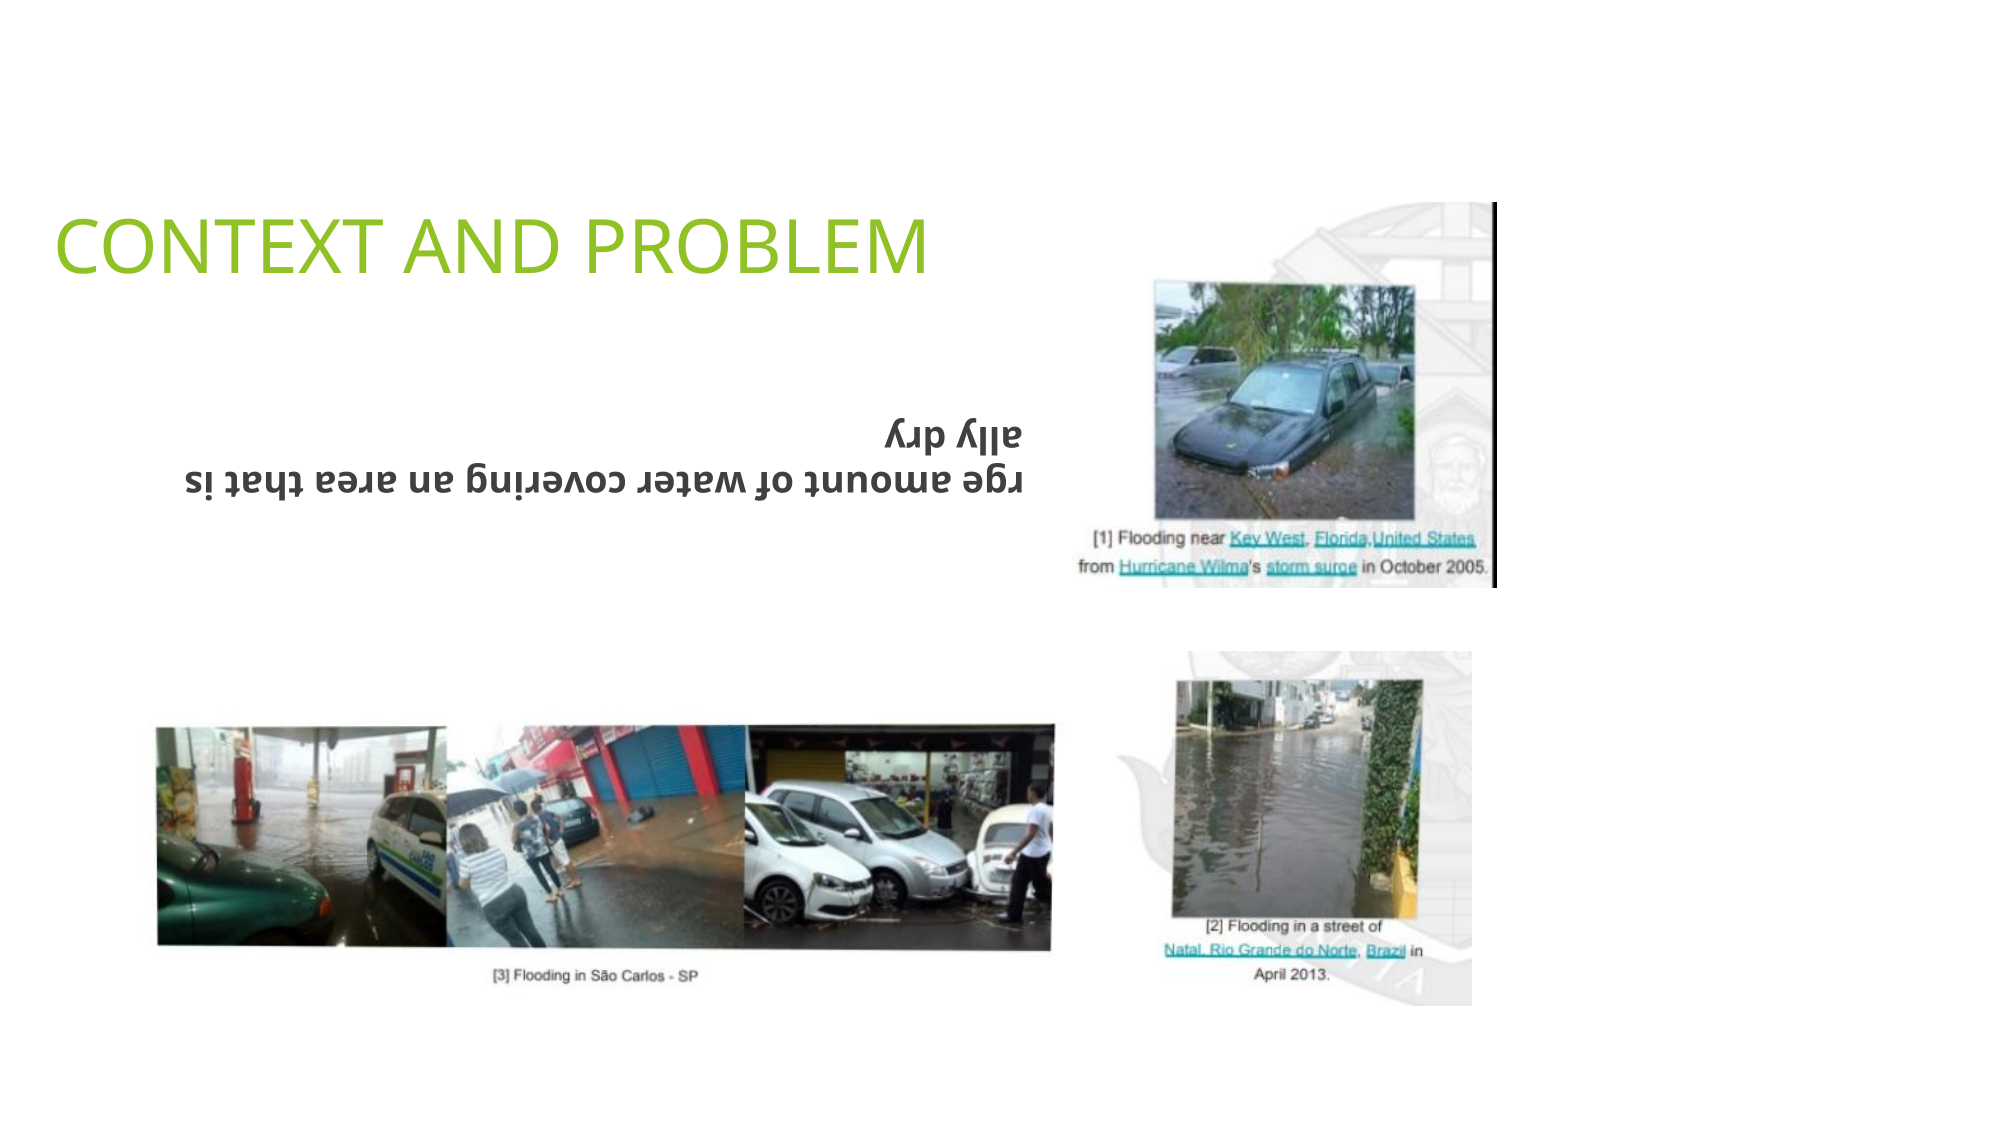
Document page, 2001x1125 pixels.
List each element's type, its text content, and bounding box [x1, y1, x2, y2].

title CONTEXT AND PROBLEM [38, 191, 1449, 408]
picture [1023, 202, 1497, 589]
picture [138, 651, 1472, 1006]
list a large amount of water covering an area that is usually dry [96, 273, 1023, 518]
